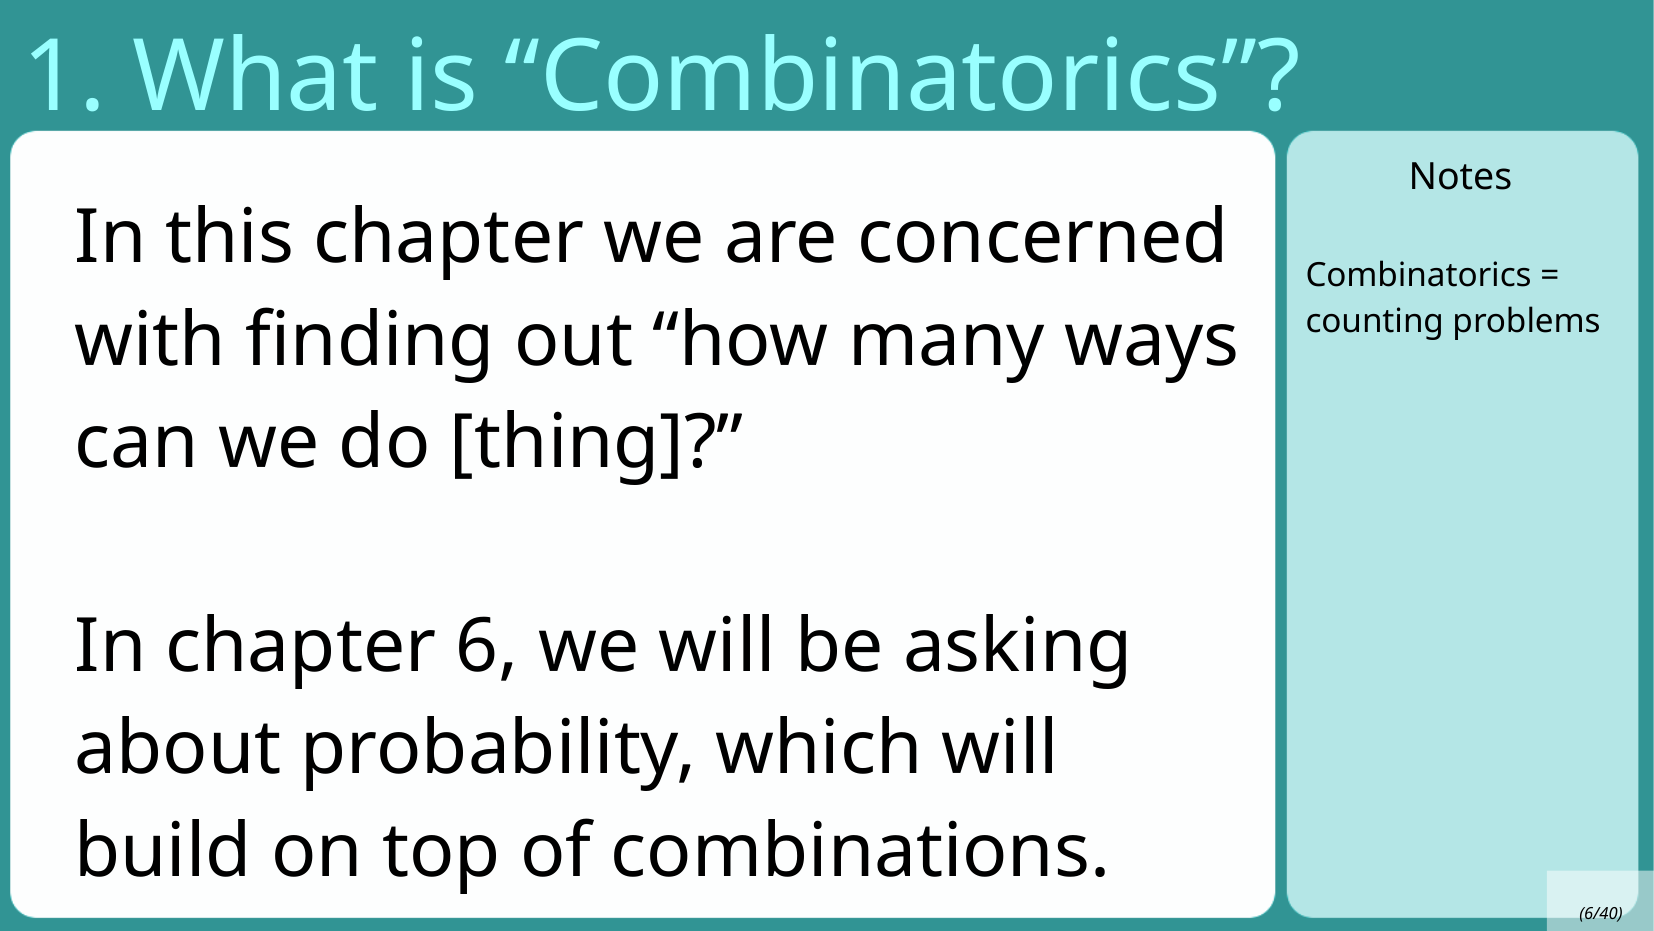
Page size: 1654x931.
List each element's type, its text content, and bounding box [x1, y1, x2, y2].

text_box In this chapter we are concerned with finding out “how many ways can we do [thing]?” In chapter 6, we will be asking about probability, which will build on top of combinations. [74, 182, 1244, 773]
title 1. What is “Combinatorics”? [22, 13, 1511, 130]
picture [0, 0, 1654, 931]
text_box Notes Combinatorics = counting problems [1290, 141, 1631, 316]
text_box (<number>/40) [1546, 877, 1654, 931]
